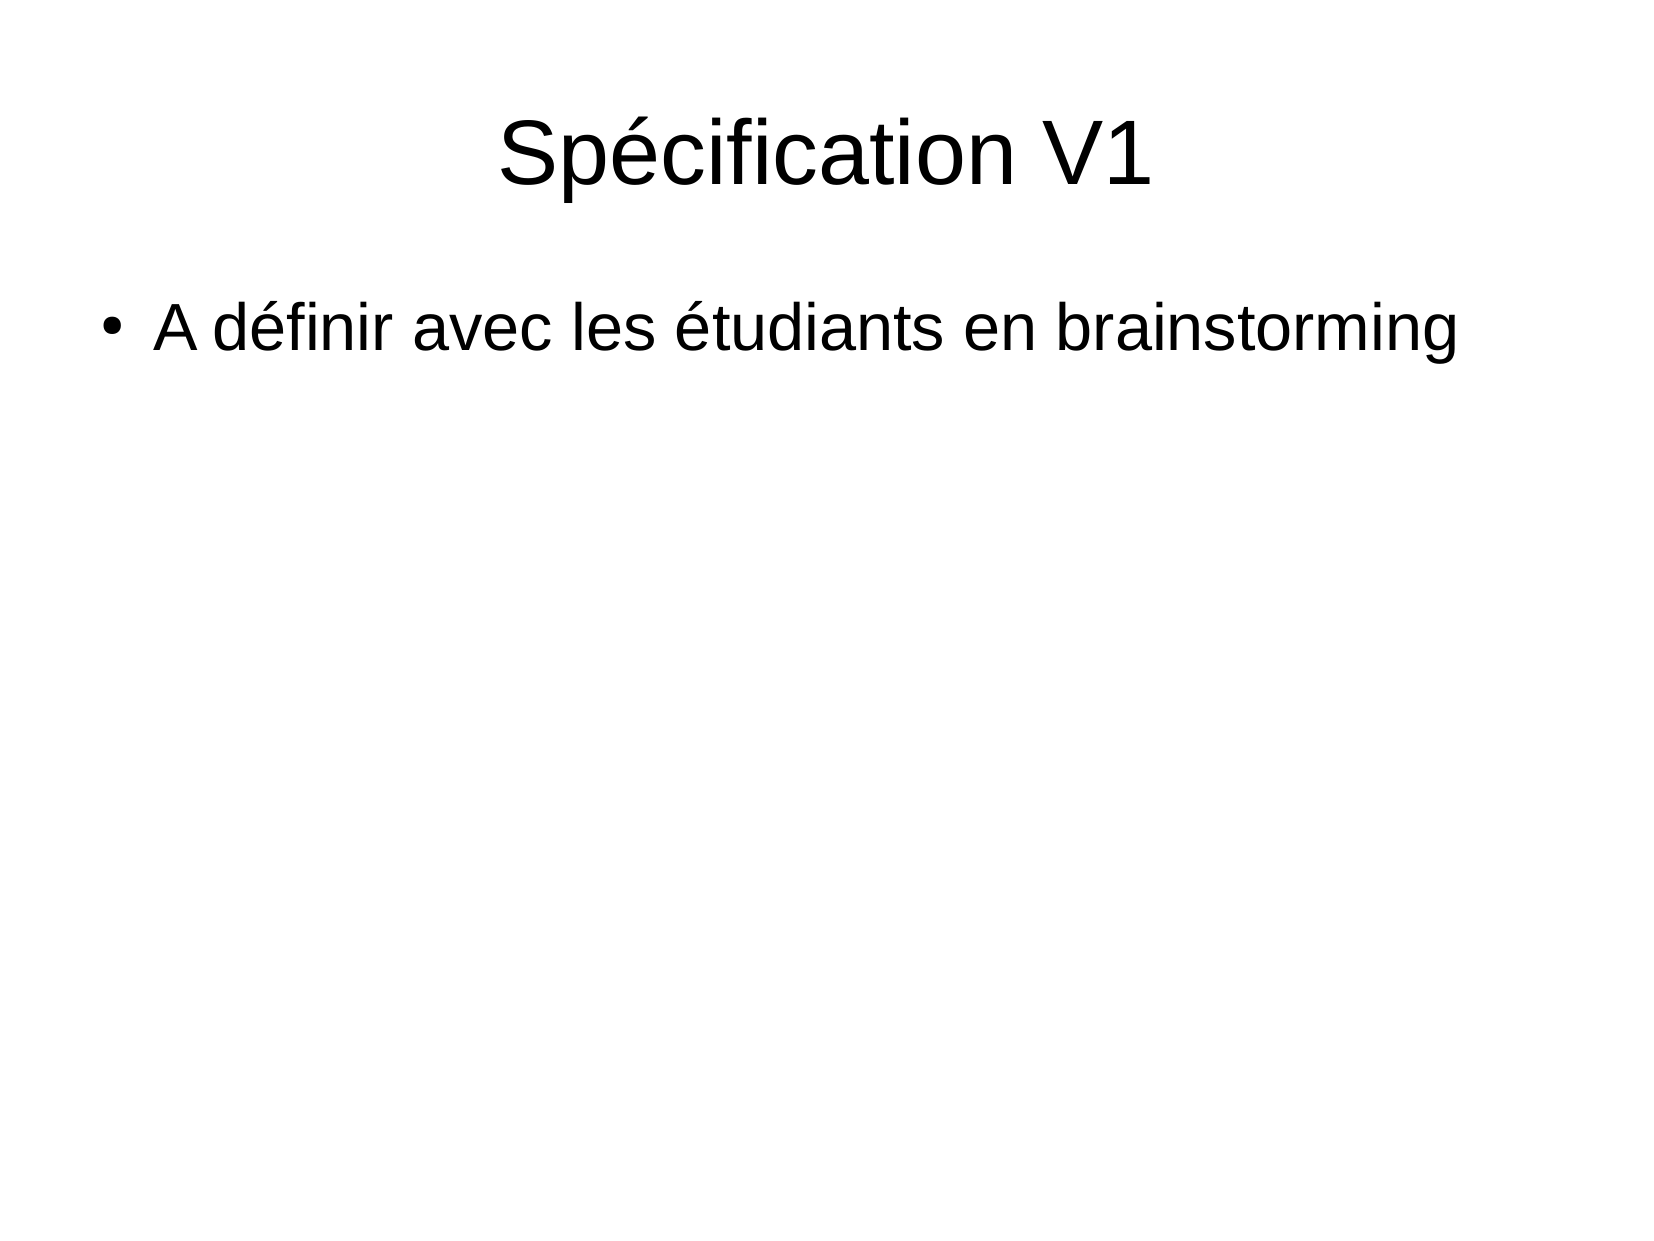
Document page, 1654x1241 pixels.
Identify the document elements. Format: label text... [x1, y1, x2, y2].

list A définir avec les étudiants en brainstorming [82, 290, 1571, 1109]
title Spécification V1 [82, 49, 1571, 257]
